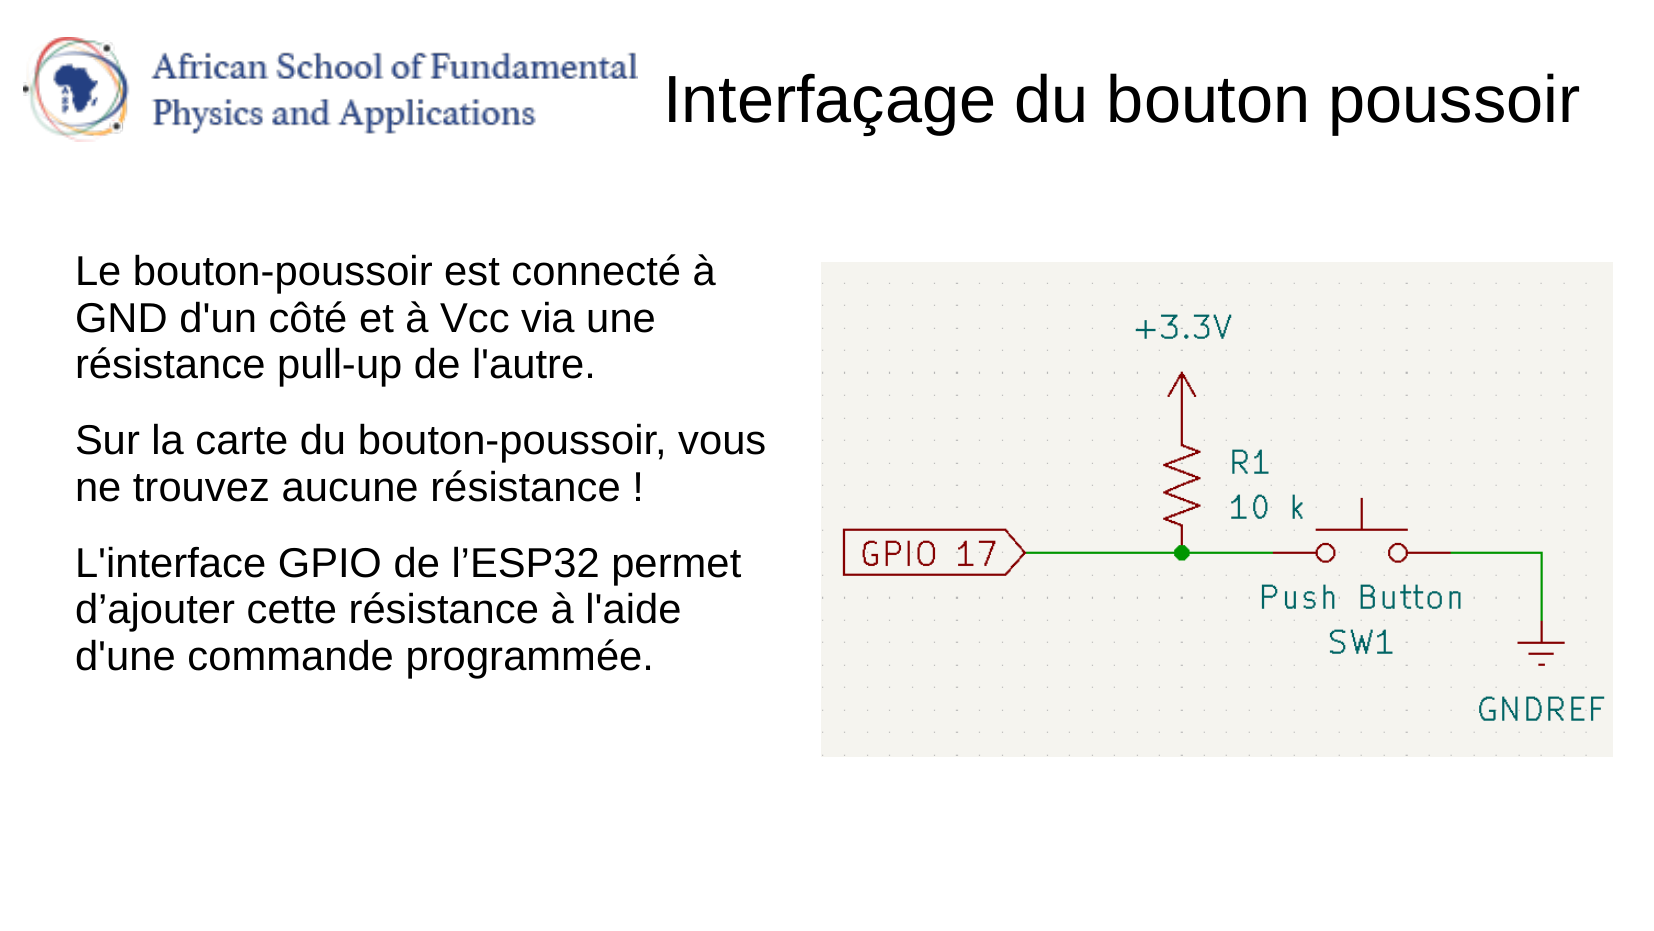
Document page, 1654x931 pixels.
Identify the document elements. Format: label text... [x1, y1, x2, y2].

picture [821, 262, 1613, 757]
list Le bouton-poussoir est connecté à GND d'un côté et à Vcc via une résistance pull-up de l'autre. Sur la carte du bouton-poussoir, vous ne trouvez aucune résistance ! L'interface GPIO de l’ESP32 permet d’ajouter cette résistance à l'aide d'une commande programmée. [75, 248, 788, 788]
picture [23, 37, 635, 142]
title Interfaçage du bouton poussoir [635, 21, 1610, 177]
